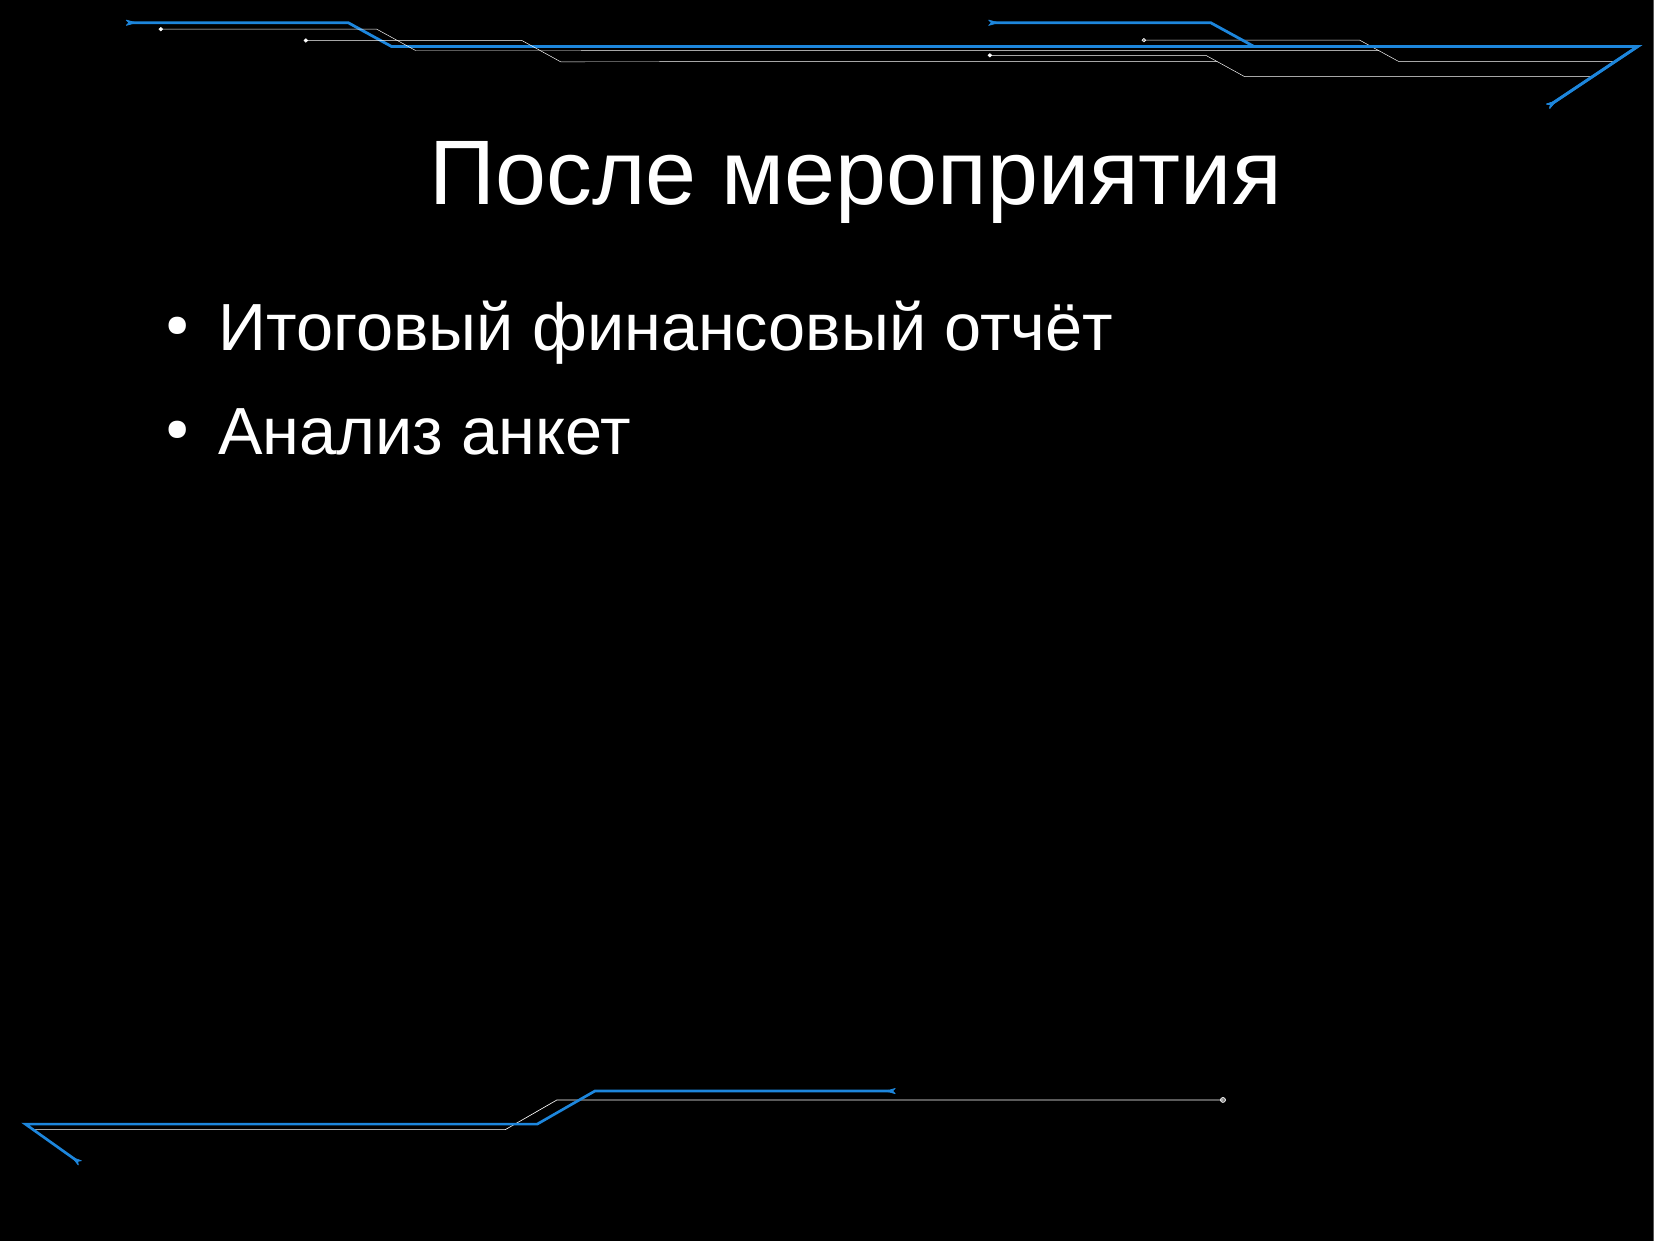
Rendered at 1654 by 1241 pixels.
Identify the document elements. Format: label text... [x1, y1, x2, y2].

title После мероприятия [147, 84, 1565, 262]
list Итоговый финансовый отчёт Анализ анкет [147, 289, 1565, 1010]
